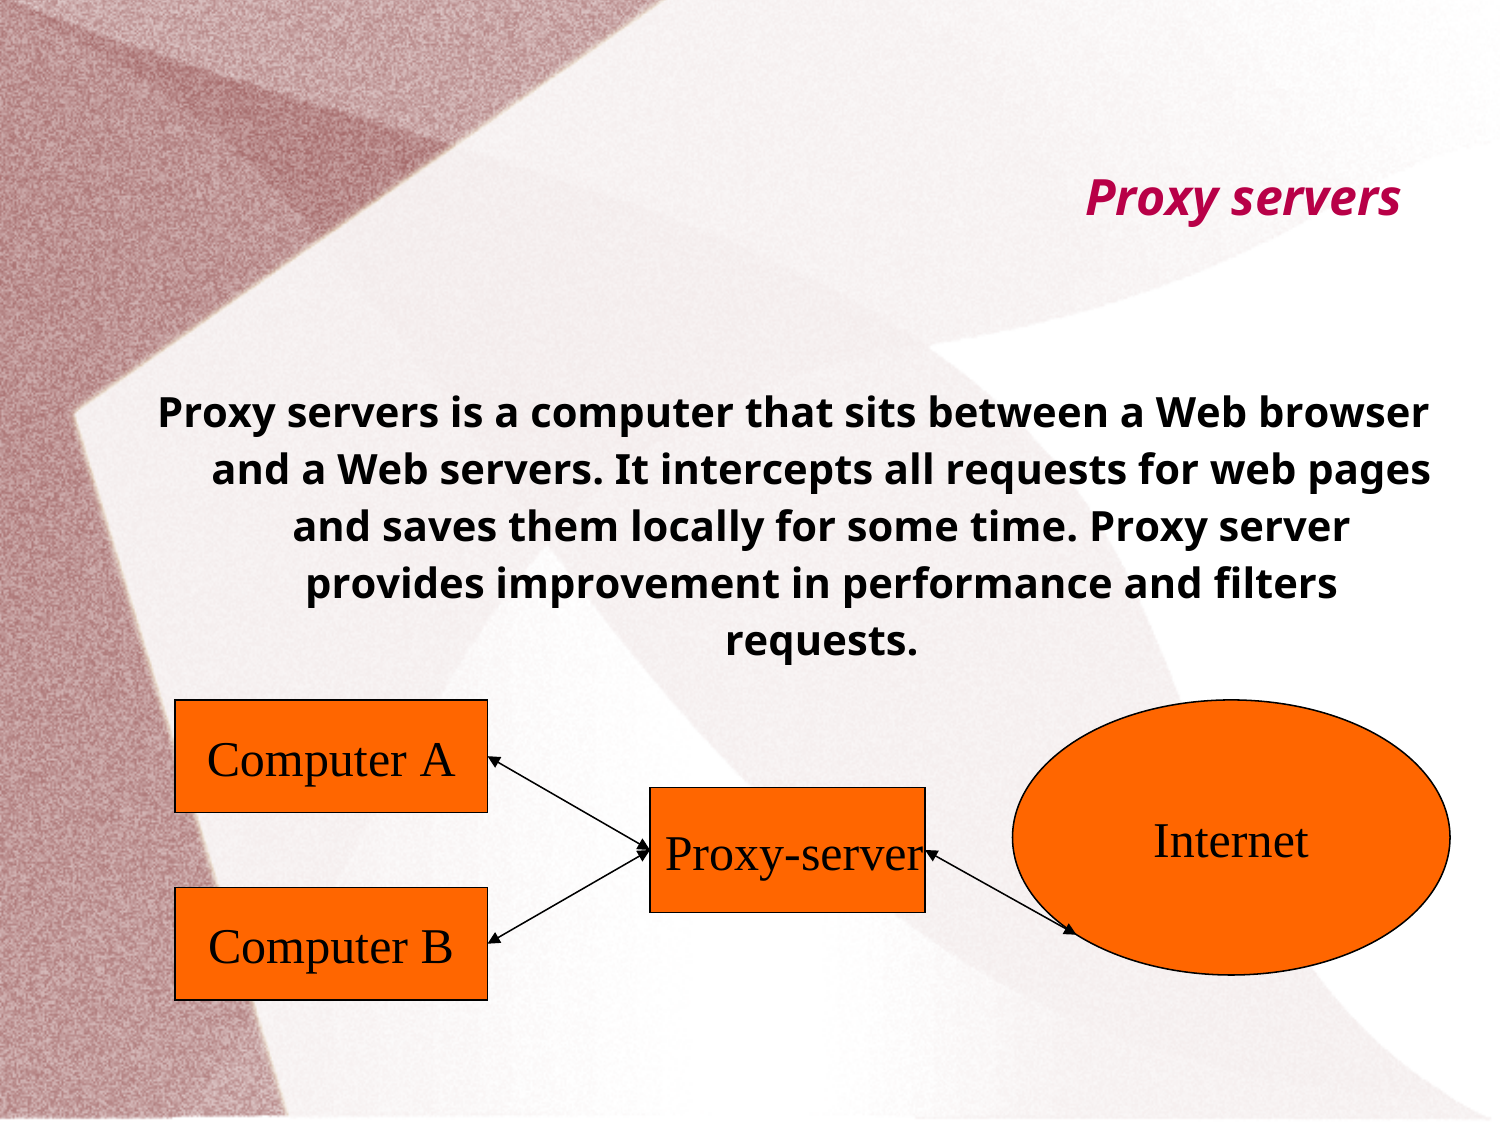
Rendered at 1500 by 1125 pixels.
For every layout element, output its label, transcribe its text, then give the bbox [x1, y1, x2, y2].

text_box Computer A [174, 699, 488, 813]
picture [0, 0, 1500, 1125]
text_box Internet [1012, 699, 1451, 976]
text_box Proxy-server [650, 787, 925, 913]
text_box Computer B [174, 887, 488, 1000]
subtitle Proxy servers is a computer that sits between a Web browser and a Web servers. It intercepts all requests for web pages and saves them locally for some time. Proxy server provides improvement in performance and filters requests. [137, 374, 1450, 1088]
title Proxy servers [149, 112, 1417, 238]
